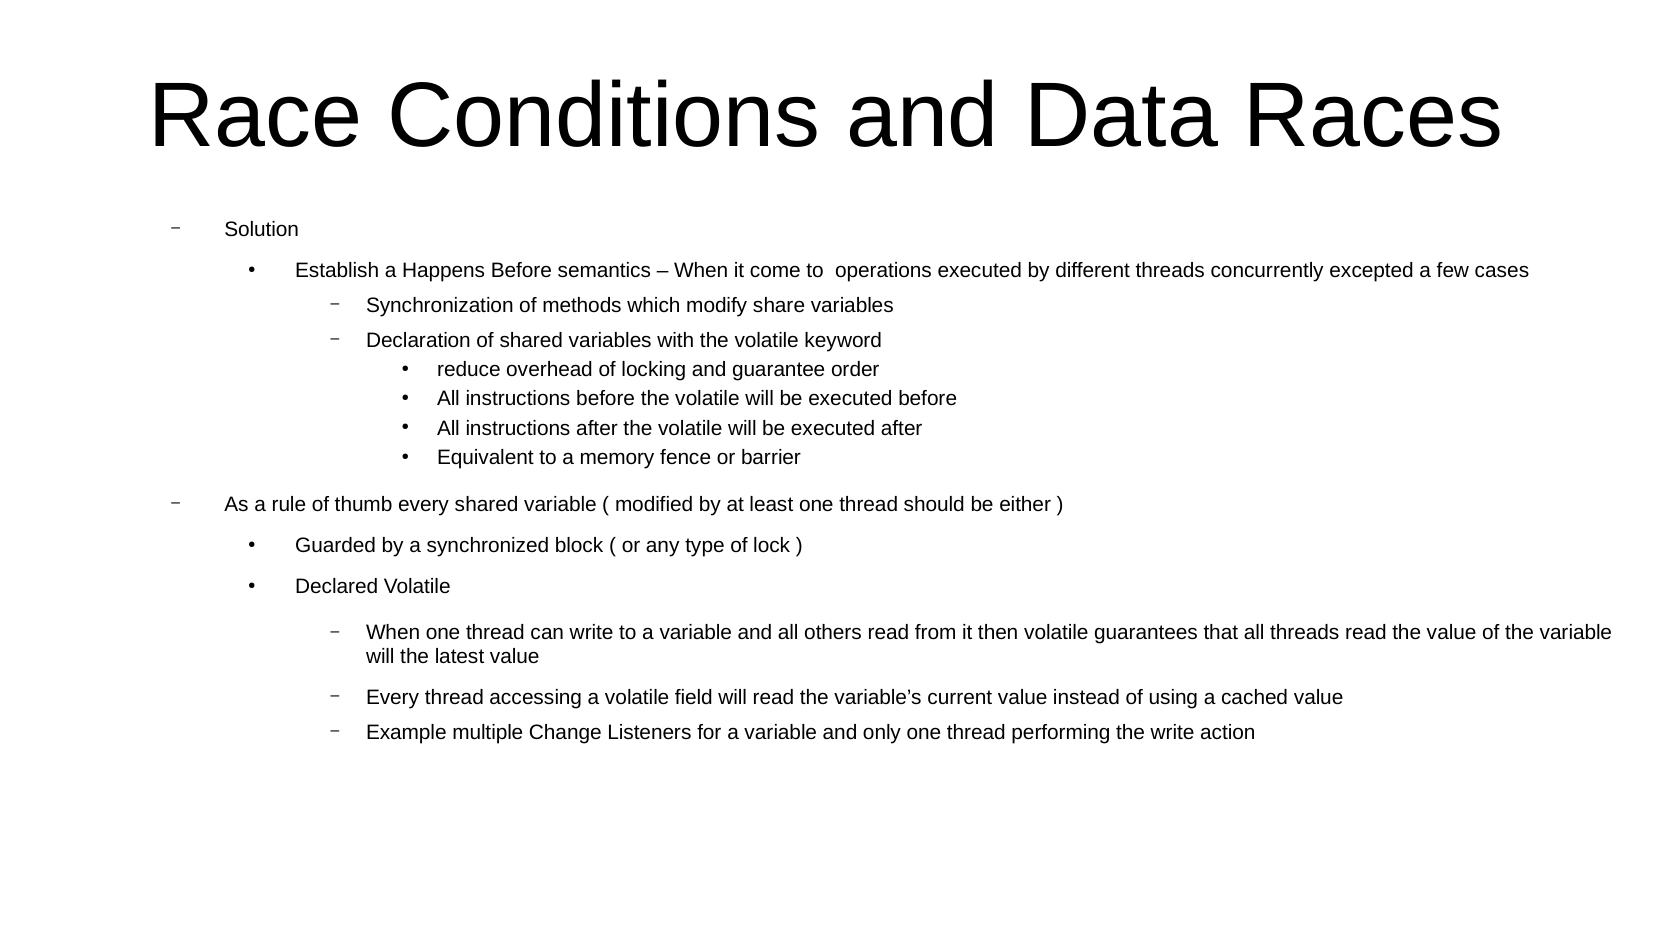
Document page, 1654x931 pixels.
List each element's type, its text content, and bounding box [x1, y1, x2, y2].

list Solution Establish a Happens Before semantics – When it come to operations executed by different threads concurrently excepted a few cases Synchronization of methods which modify share variables Declaration of shared variables with the volatile keyword reduce overhead of locking and guarantee order All instructions before the volatile will be executed before All instructions after the volatile will be executed after Equivalent to a memory fence or barrier As a rule of thumb every shared variable ( modified by at least one thread should be either ) Guarded by a synchronized block ( or any type of lock ) Declared Volatile When one thread can write to a variable and all others read from it then volatile guarantees that all threads read the value of the variable will the latest value Every thread accessing a volatile field will read the variable’s current value instead of using a cached value Example multiple Change Listeners for a variable and only one thread performing the write action [82, 217, 1621, 916]
title Race Conditions and Data Races [82, 37, 1571, 193]
